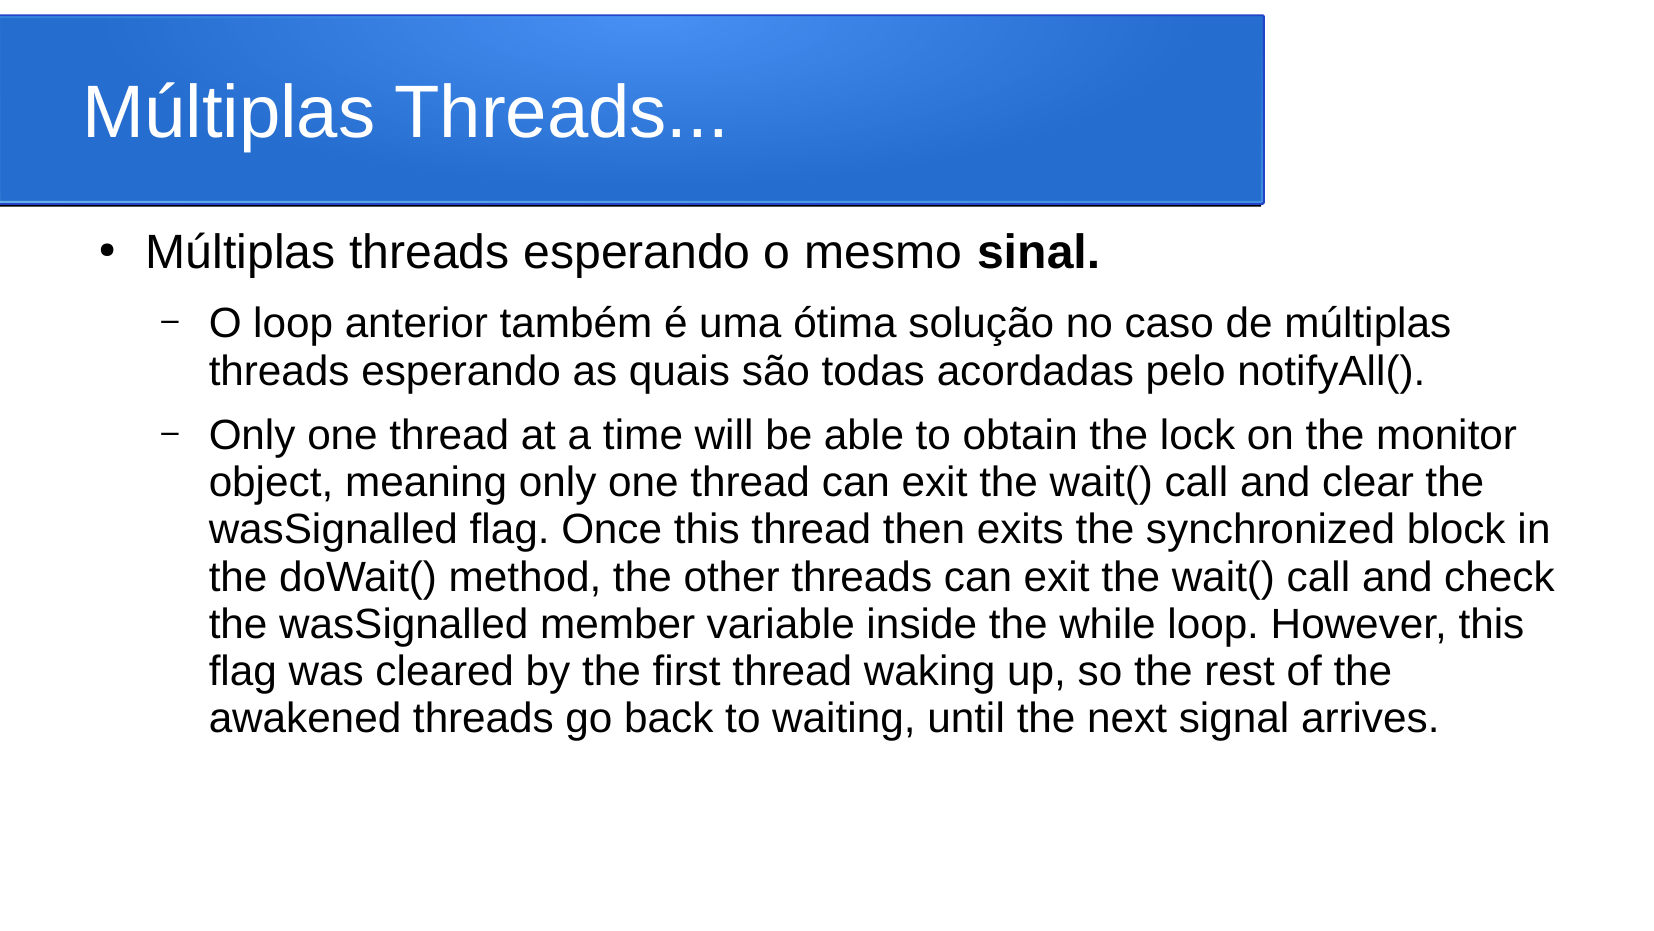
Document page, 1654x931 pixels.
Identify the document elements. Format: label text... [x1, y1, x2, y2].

title Múltiplas Threads... [82, 35, 1235, 189]
list Múltiplas threads esperando o mesmo sinal. O loop anterior também é uma ótima solução no caso de múltiplas threads esperando as quais são todas acordadas pelo notifyAll(). Only one thread at a time will be able to obtain the lock on the monitor object, meaning only one thread can exit the wait() call and clear the wasSignalled flag. Once this thread then exits the synchronized block in the doWait() method, the other threads can exit the wait() call and check the wasSignalled member variable inside the while loop. However, this flag was cleared by the first thread waking up, so the rest of the awakened threads go back to waiting, until the next signal arrives. [82, 224, 1571, 764]
